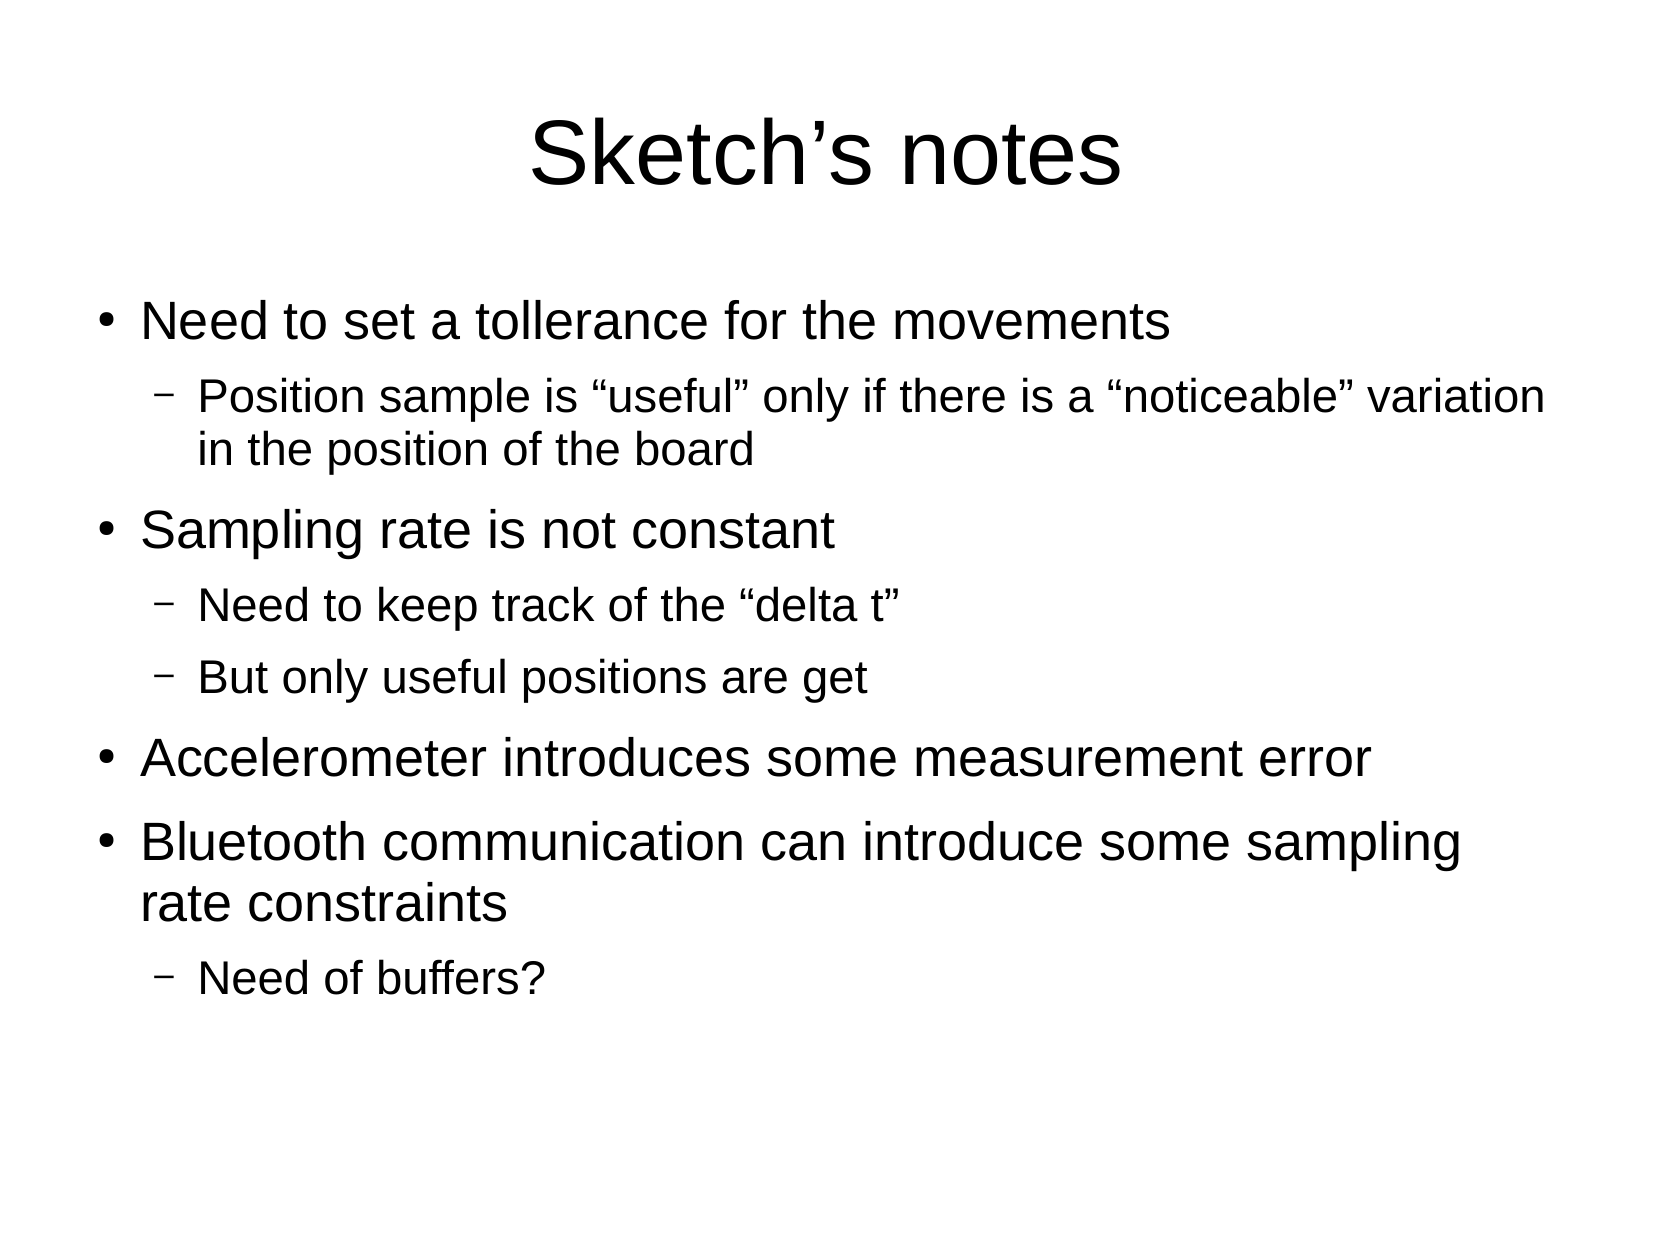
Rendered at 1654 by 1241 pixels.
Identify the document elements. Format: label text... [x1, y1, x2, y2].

title Sketch’s notes [82, 49, 1571, 257]
list Need to set a tollerance for the movements Position sample is “useful” only if there is a “noticeable” variation in the position of the board Sampling rate is not constant Need to keep track of the “delta t” But only useful positions are get Accelerometer introduces some measurement error Bluetooth communication can introduce some sampling rate constraints Need of buffers? [82, 290, 1571, 1010]
